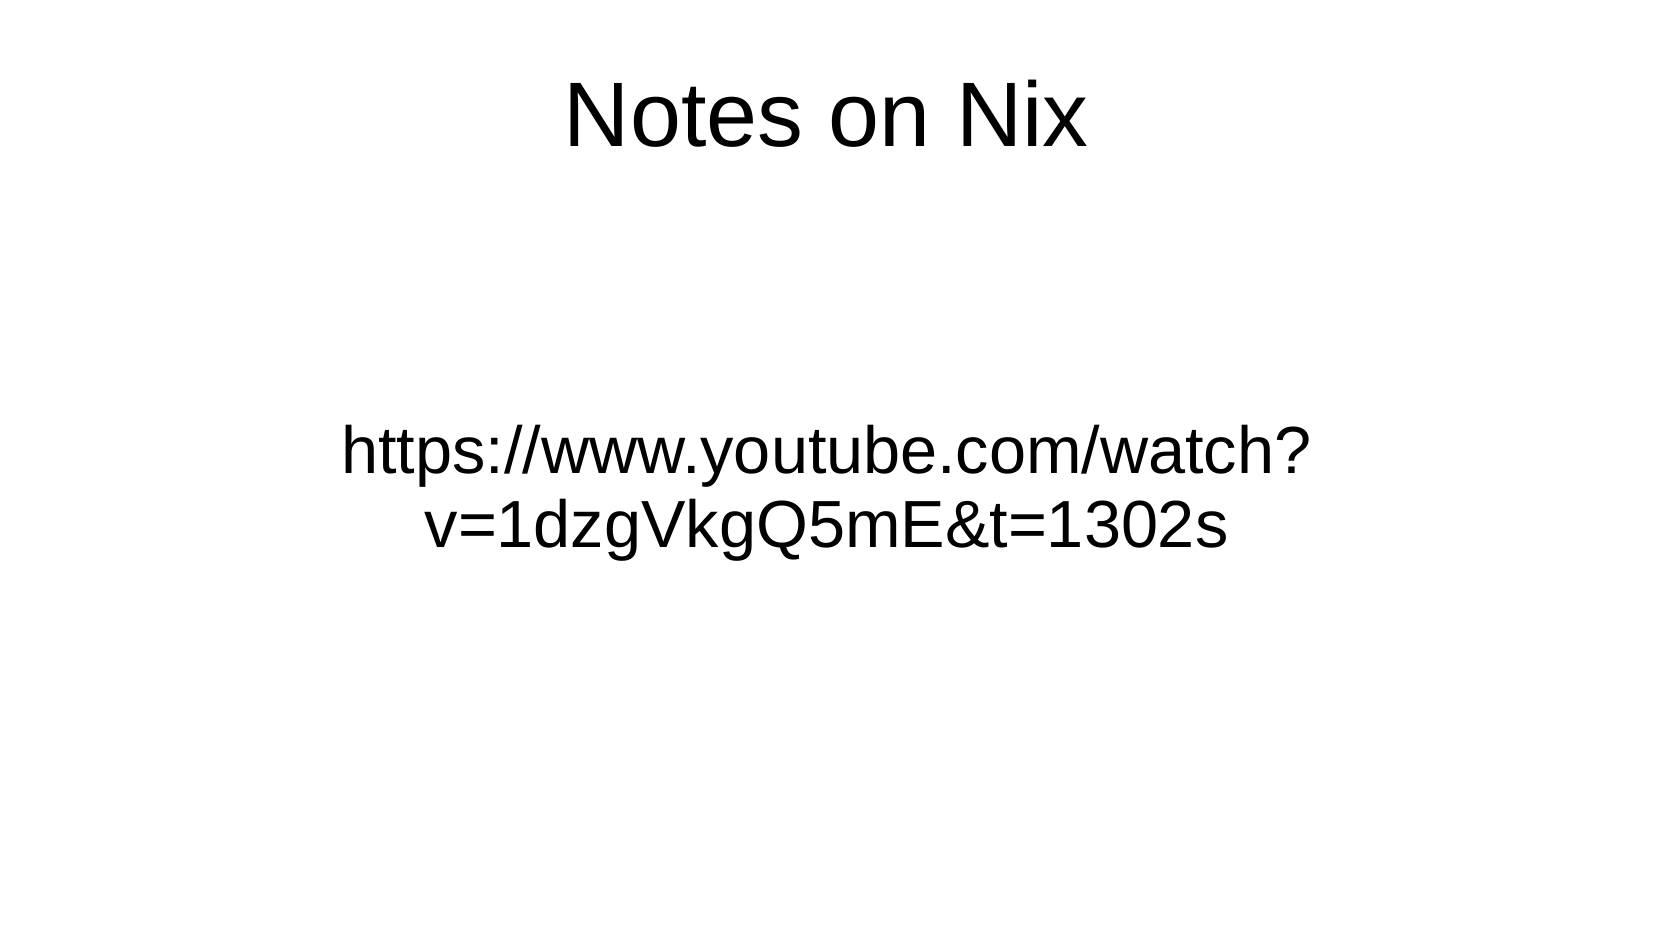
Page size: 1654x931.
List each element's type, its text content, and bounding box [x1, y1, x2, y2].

subtitle https://www.youtube.com/watch?v=1dzgVkgQ5mE&t=1302s [82, 217, 1571, 758]
title Notes on Nix [82, 37, 1571, 193]
